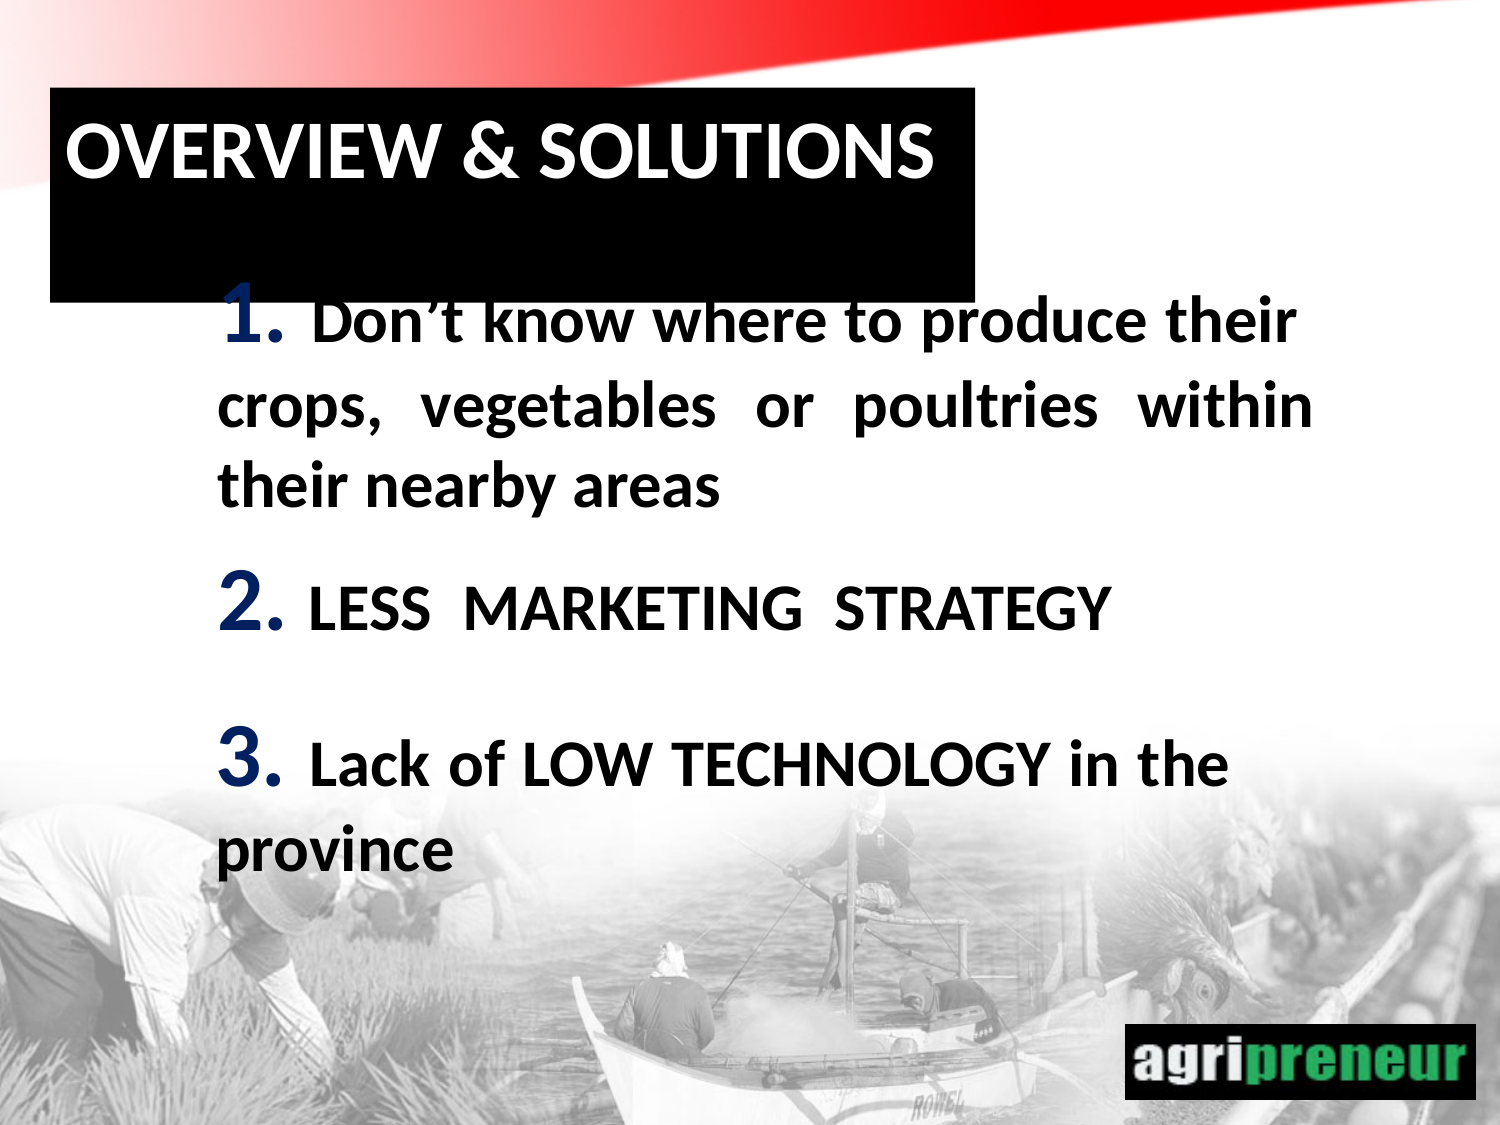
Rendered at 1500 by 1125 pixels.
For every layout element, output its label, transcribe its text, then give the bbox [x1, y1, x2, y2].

text_box OVERVIEW & SOLUTIONS [50, 87, 976, 303]
text_box 2. LESS MARKETING STRATEGY [202, 531, 1363, 737]
text_box 1. Don’t know where to produce their crops, vegetables or poultries within their nearby areas [202, 243, 1363, 531]
text_box 3. Lack of LOW TECHNOLOGY in the province [200, 687, 1361, 893]
picture [0, 0, 1500, 1125]
